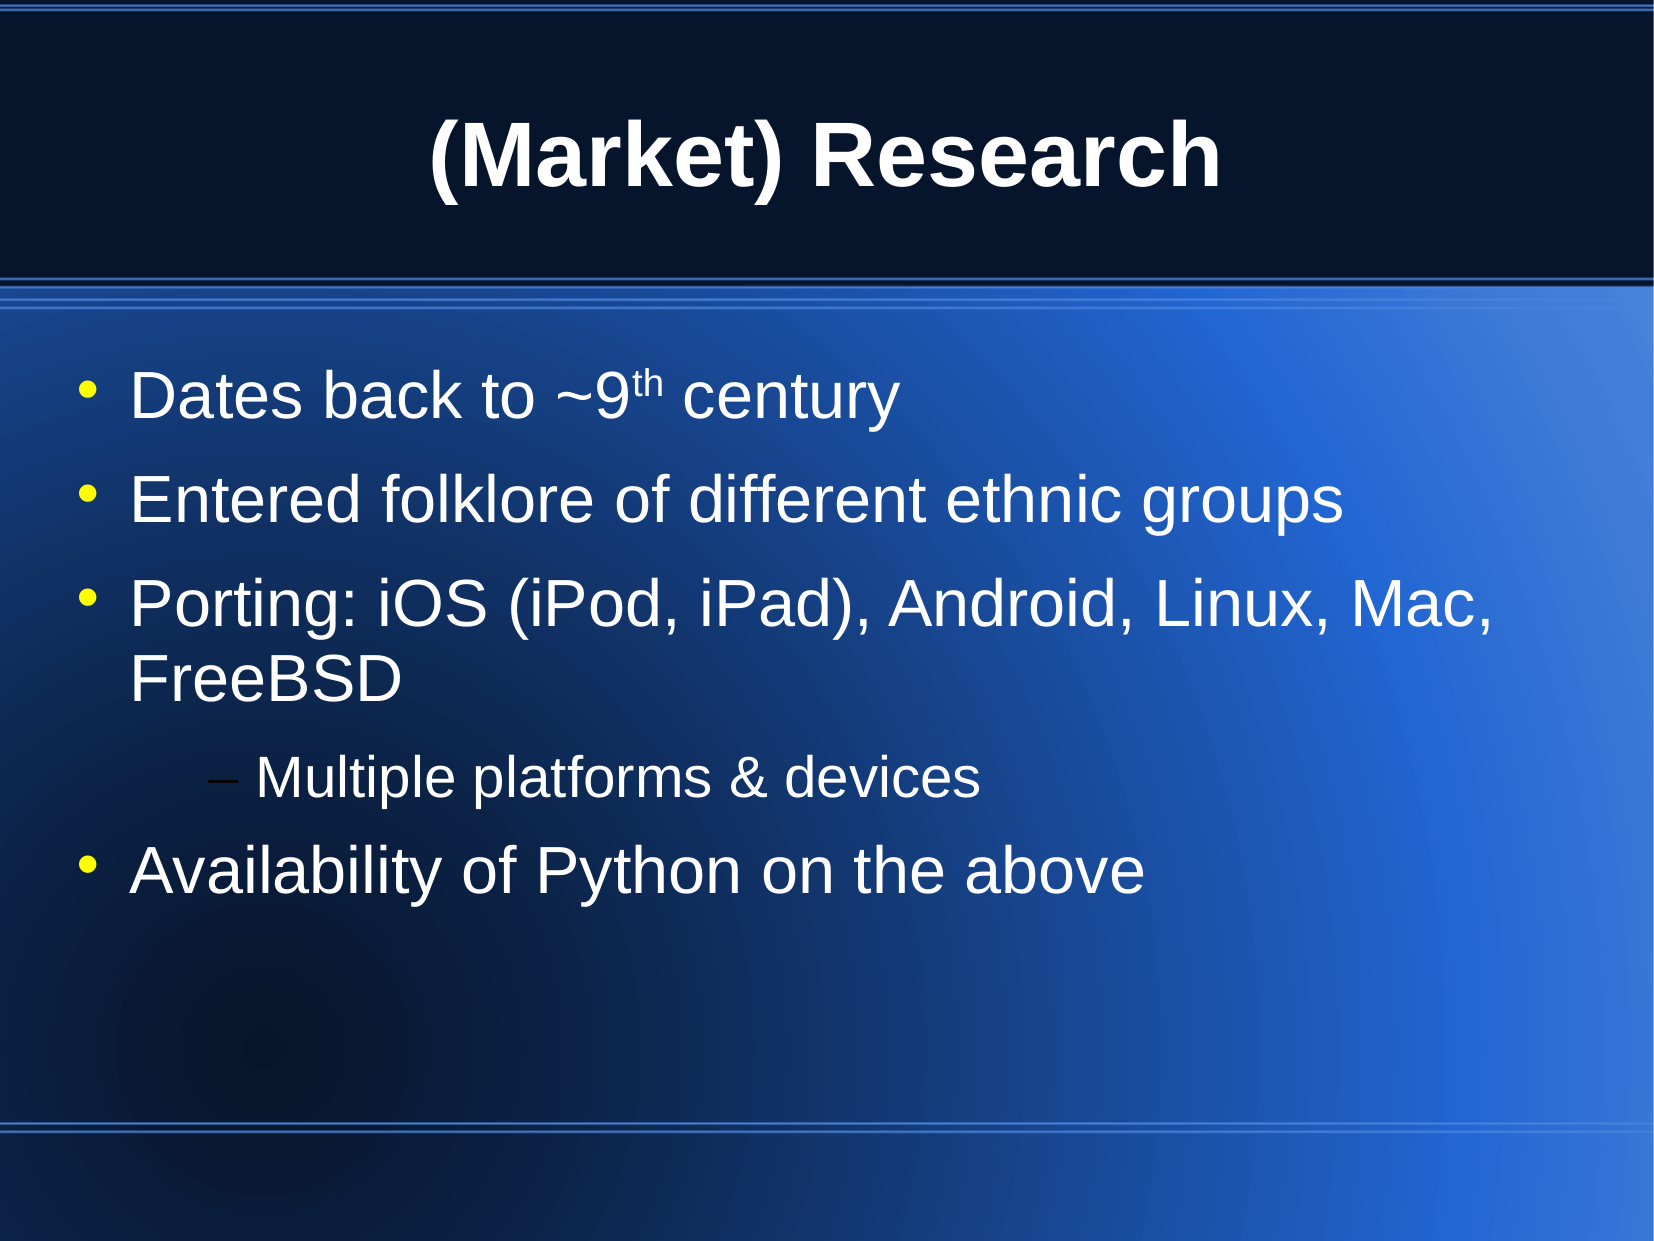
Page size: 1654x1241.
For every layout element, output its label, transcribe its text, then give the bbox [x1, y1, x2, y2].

list Dates back to ~9th century Entered folklore of different ethnic groups Porting: iOS (iPod, iPad), Android, Linux, Mac, FreeBSD Multiple platforms & devices Availability of Python on the above [59, 354, 1548, 1173]
title (Market) Research [82, 49, 1571, 257]
picture [0, 0, 1654, 1241]
